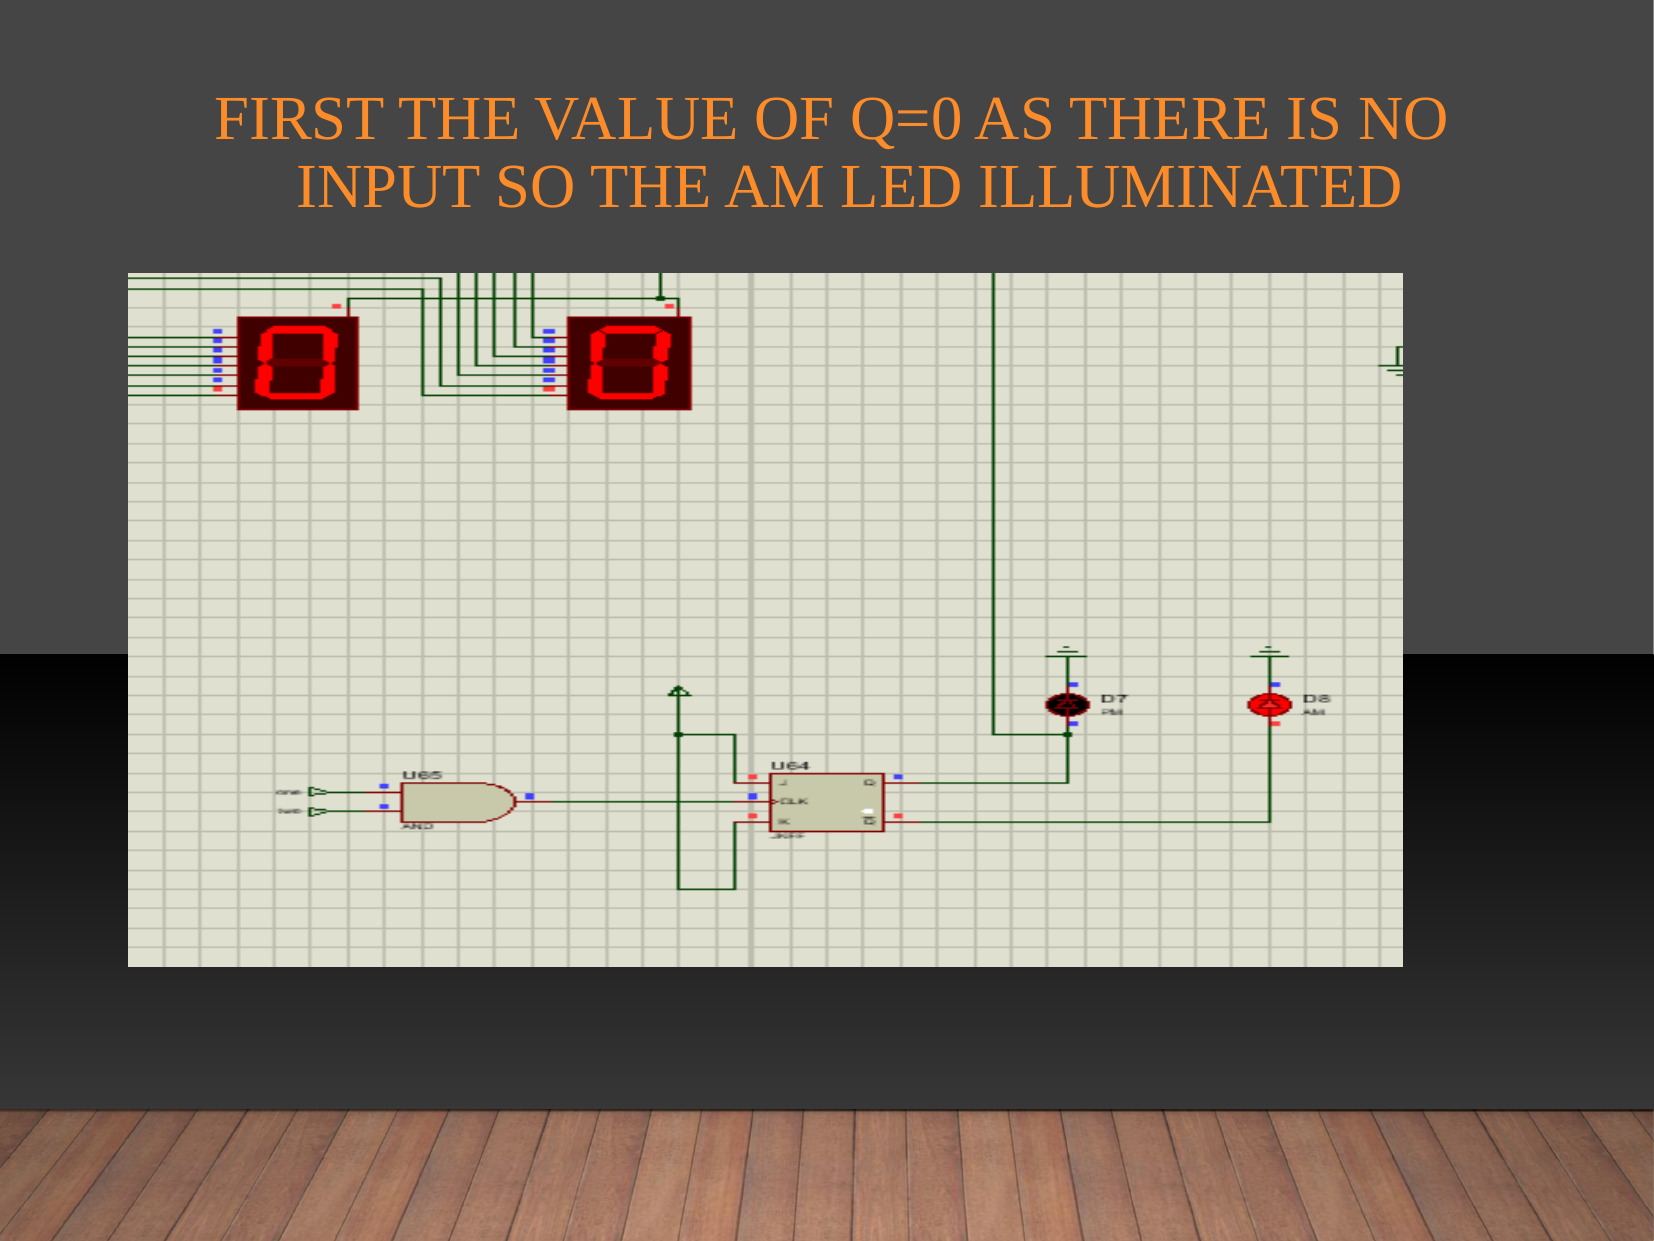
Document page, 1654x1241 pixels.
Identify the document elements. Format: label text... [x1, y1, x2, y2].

picture [128, 273, 1403, 967]
title First the value of Q=0 as there is no input so the AM led illuminated [0, 49, 1489, 257]
